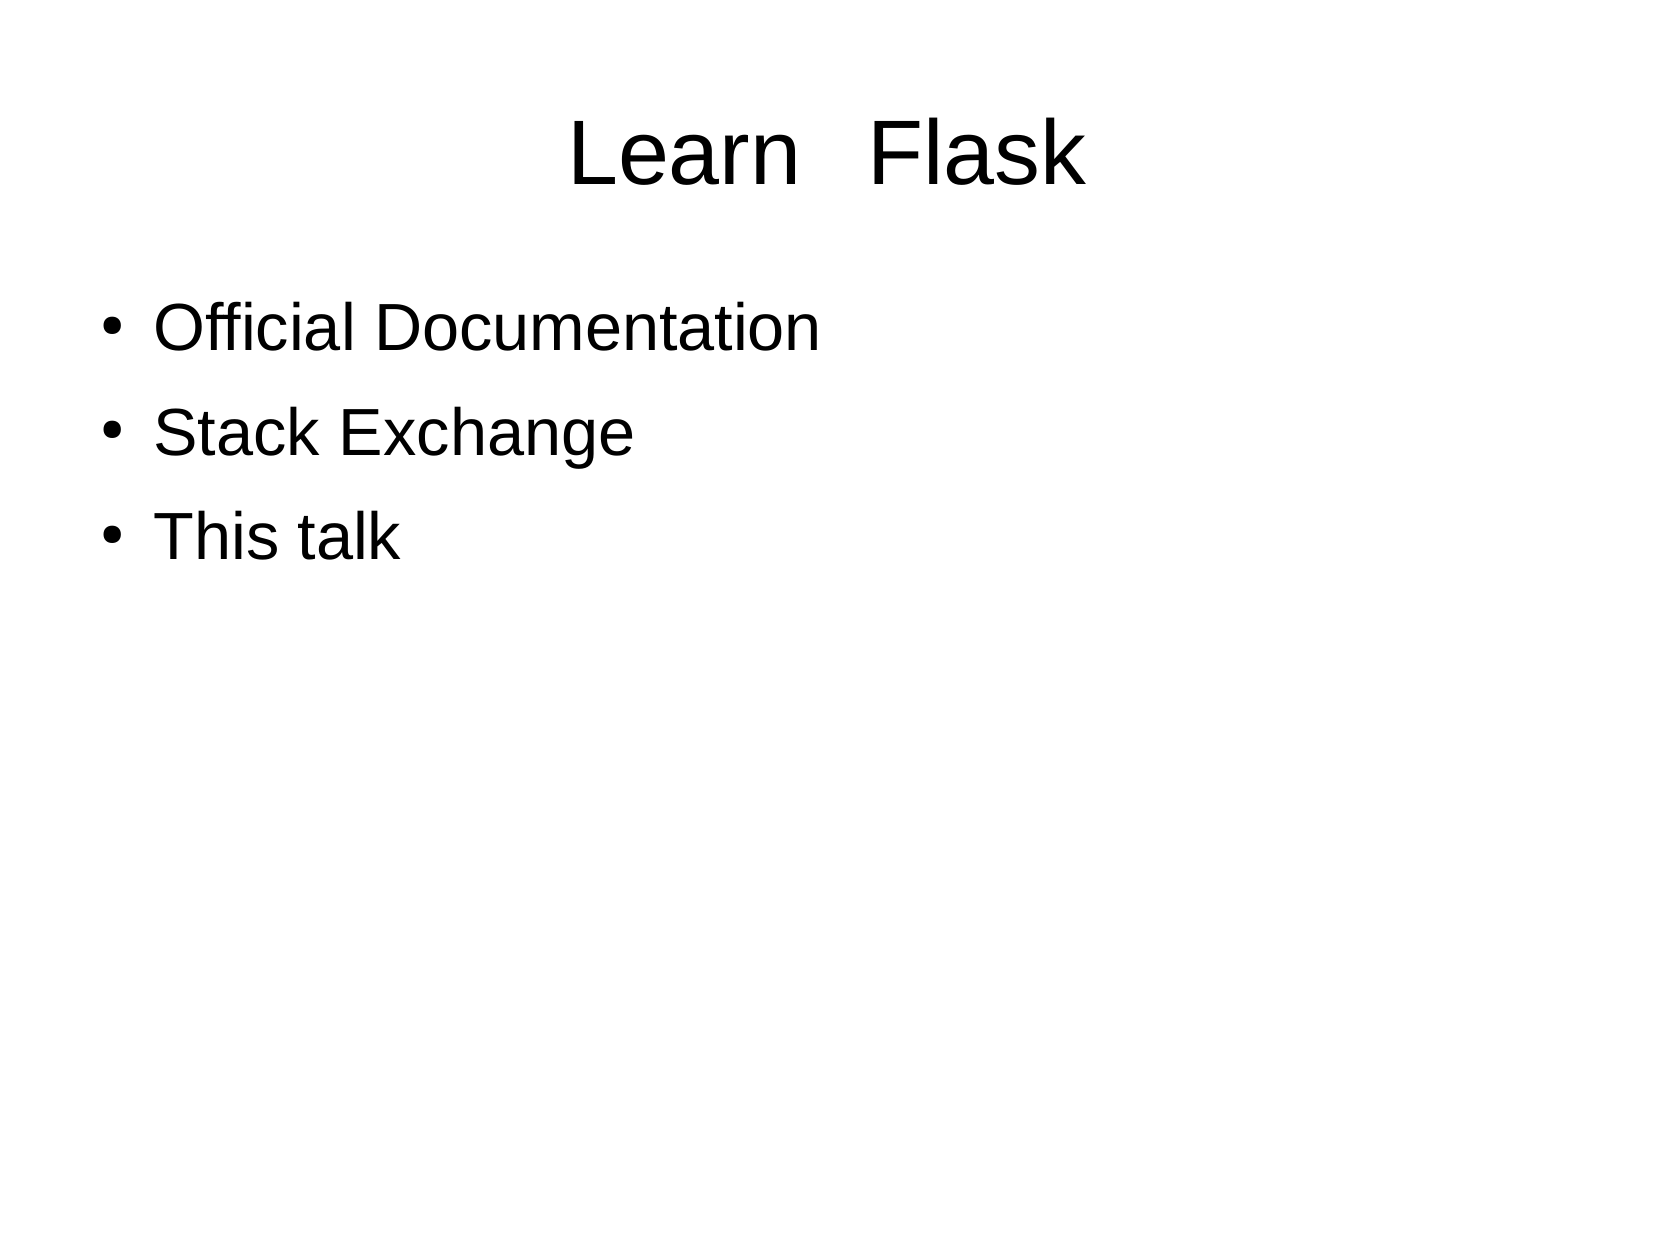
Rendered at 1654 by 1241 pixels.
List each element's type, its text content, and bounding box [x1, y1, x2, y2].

title Learn Flask [82, 49, 1571, 257]
list Official Documentation Stack Exchange This talk [82, 290, 1571, 1109]
